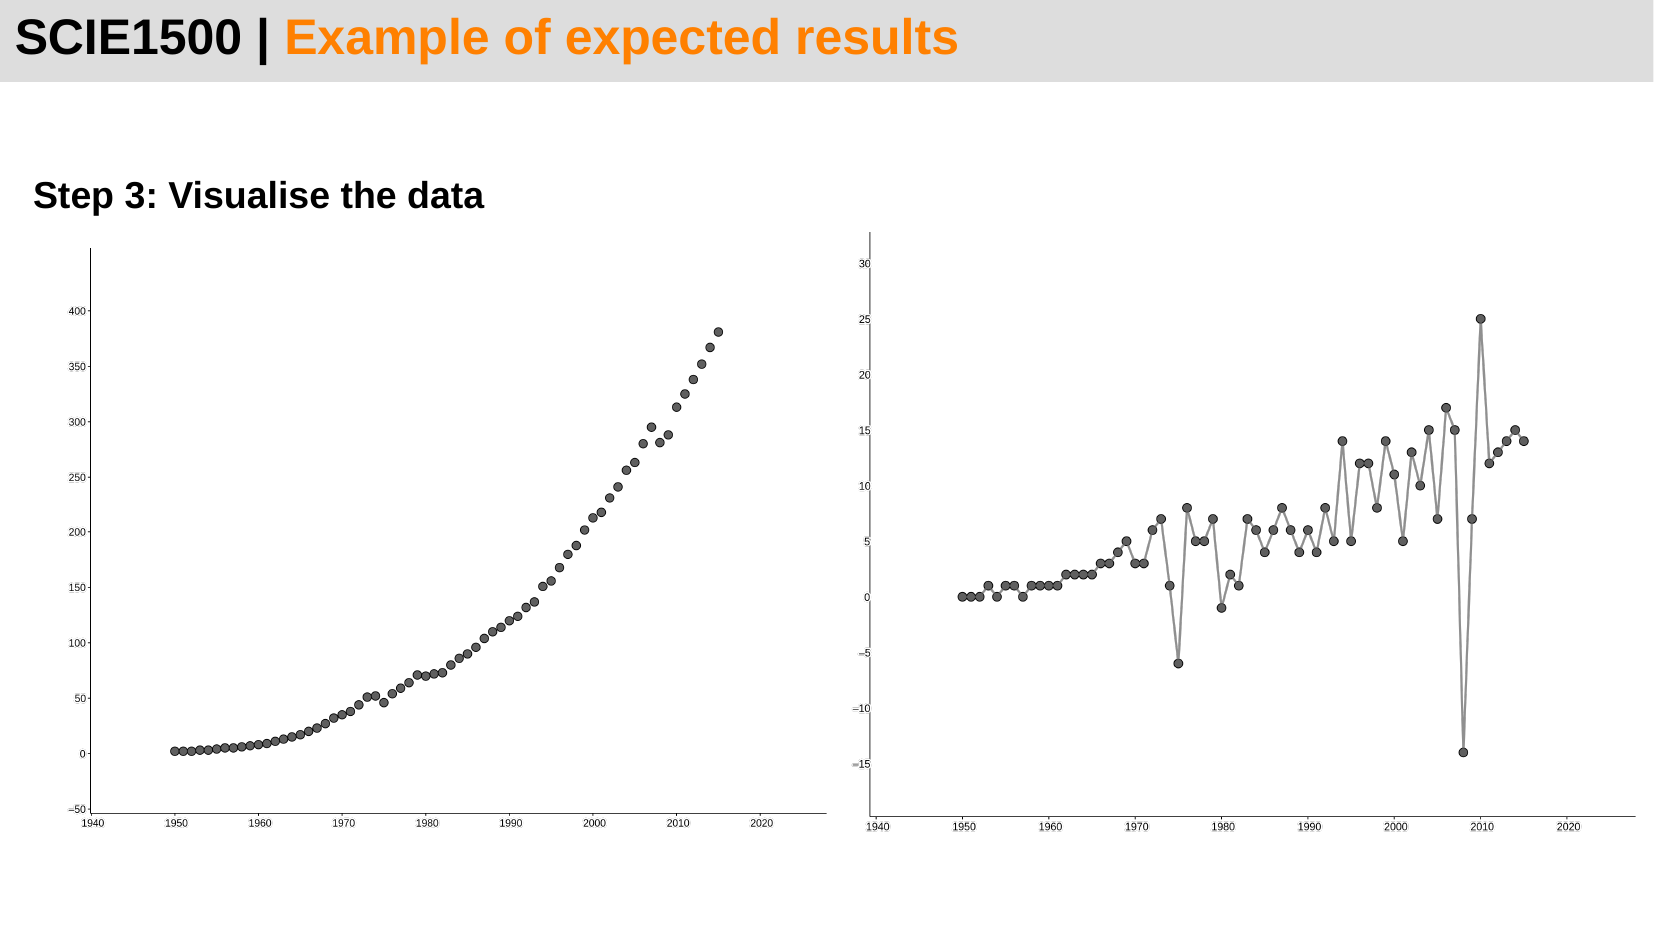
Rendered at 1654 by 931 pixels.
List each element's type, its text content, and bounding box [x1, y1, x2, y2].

picture [66, 248, 827, 835]
text_box [0, 0, 1654, 83]
text_box SCIE1500 | Example of expected results [0, 2, 1619, 83]
picture [850, 232, 1636, 839]
text_box Step 3: Visualise the data [18, 167, 697, 267]
